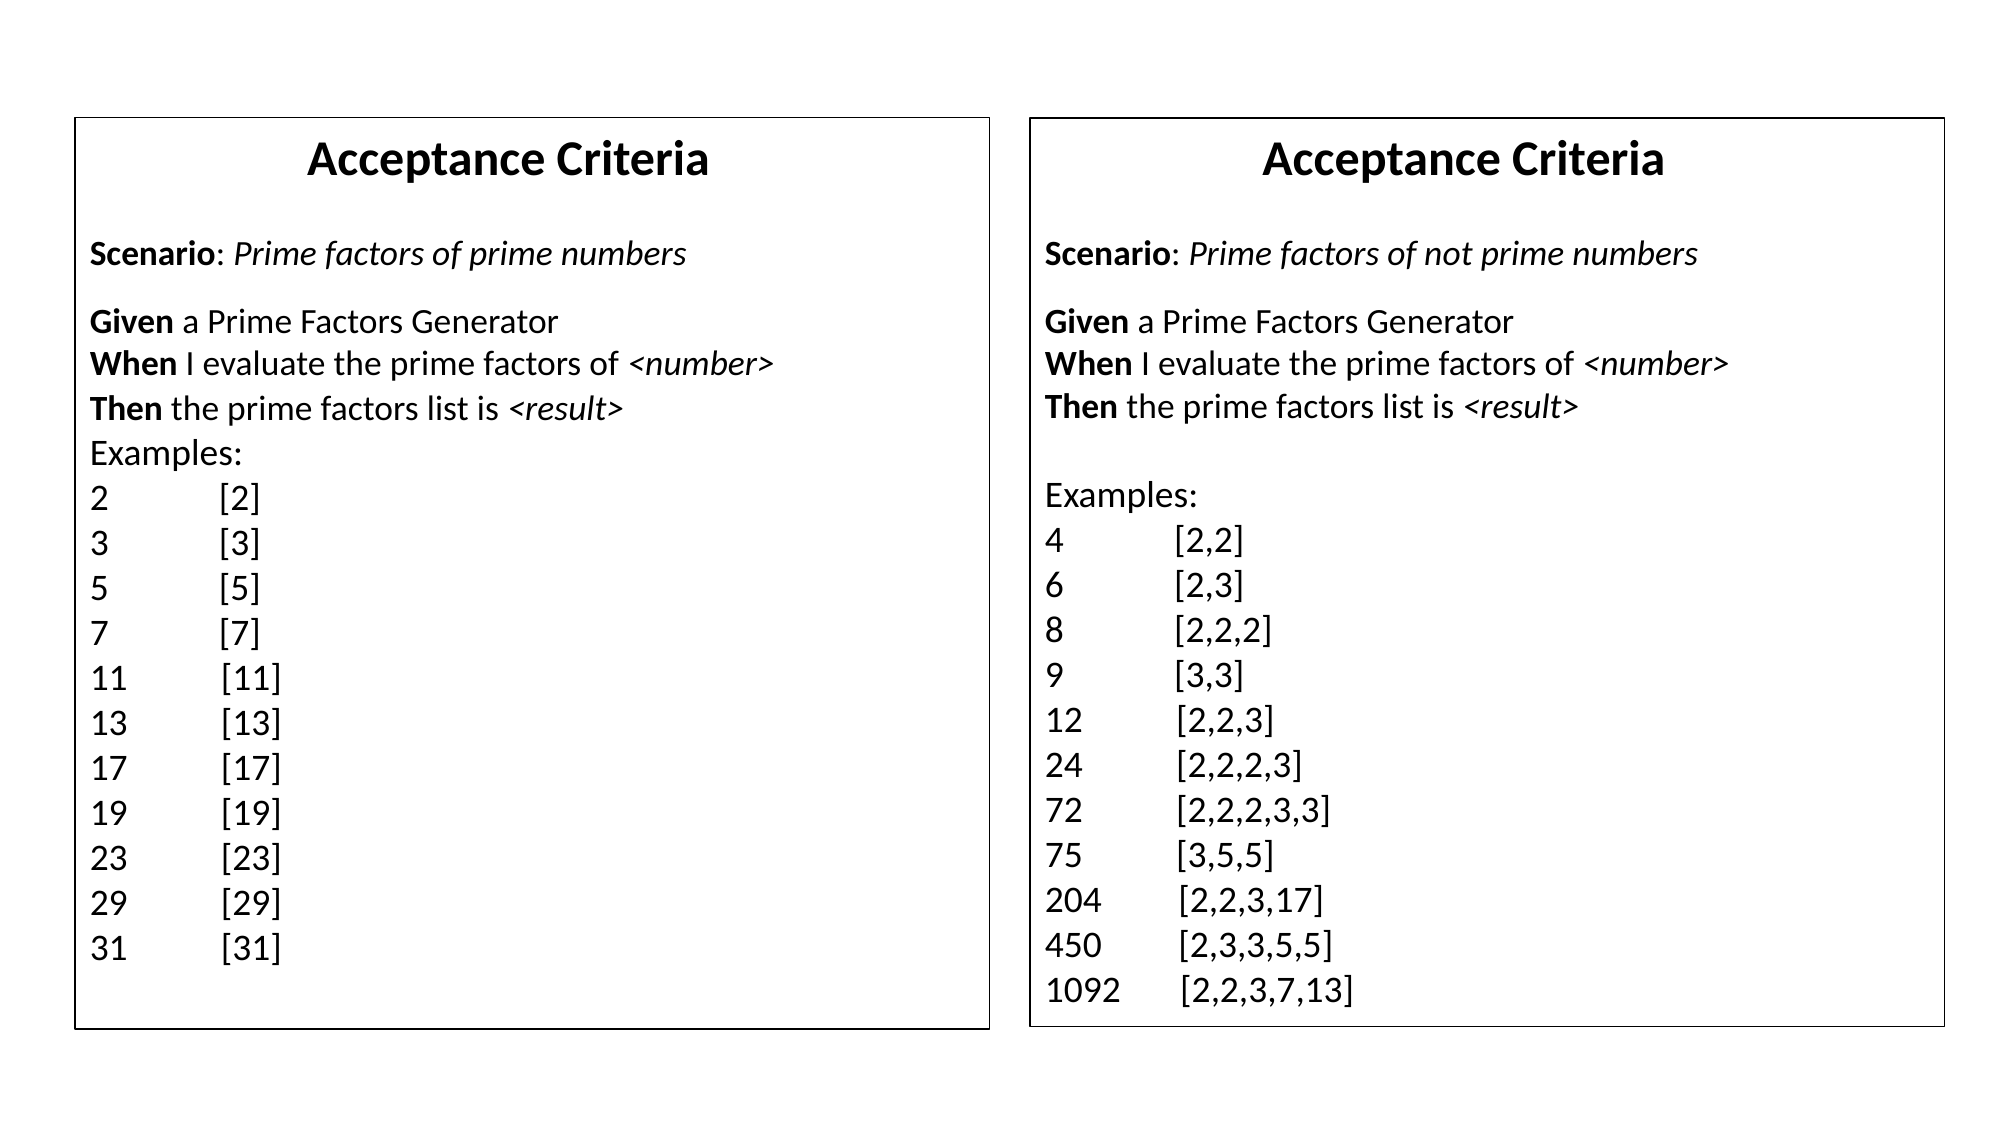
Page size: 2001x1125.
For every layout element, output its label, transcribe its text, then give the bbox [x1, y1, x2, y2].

text_box Acceptance Criteria Scenario: Prime factors of prime numbers Given a Prime Factors Generator When I evaluate the prime factors of <number> Then the prime factors list is <result> Examples: 2 [2] 3 [3] 5 [5] 7 [7] 11 [11] 13 [13] 17 [17] 19 [19] 23 [23] 29 [29] 31 [31] [74, 117, 990, 1029]
text_box Acceptance Criteria Scenario: Prime factors of not prime numbers Given a Prime Factors Generator When I evaluate the prime factors of <number> Then the prime factors list is <result> Examples: 4 [2,2] 6 [2,3] 8 [2,2,2] 9 [3,3] 12 [2,2,3] 24 [2,2,2,3] 72 [2,2,2,3,3] 75 [3,5,5] 204 [2,2,3,17] 450 [2,3,3,5,5] 1092 [2,2,3,7,13] [1030, 117, 1945, 1027]
